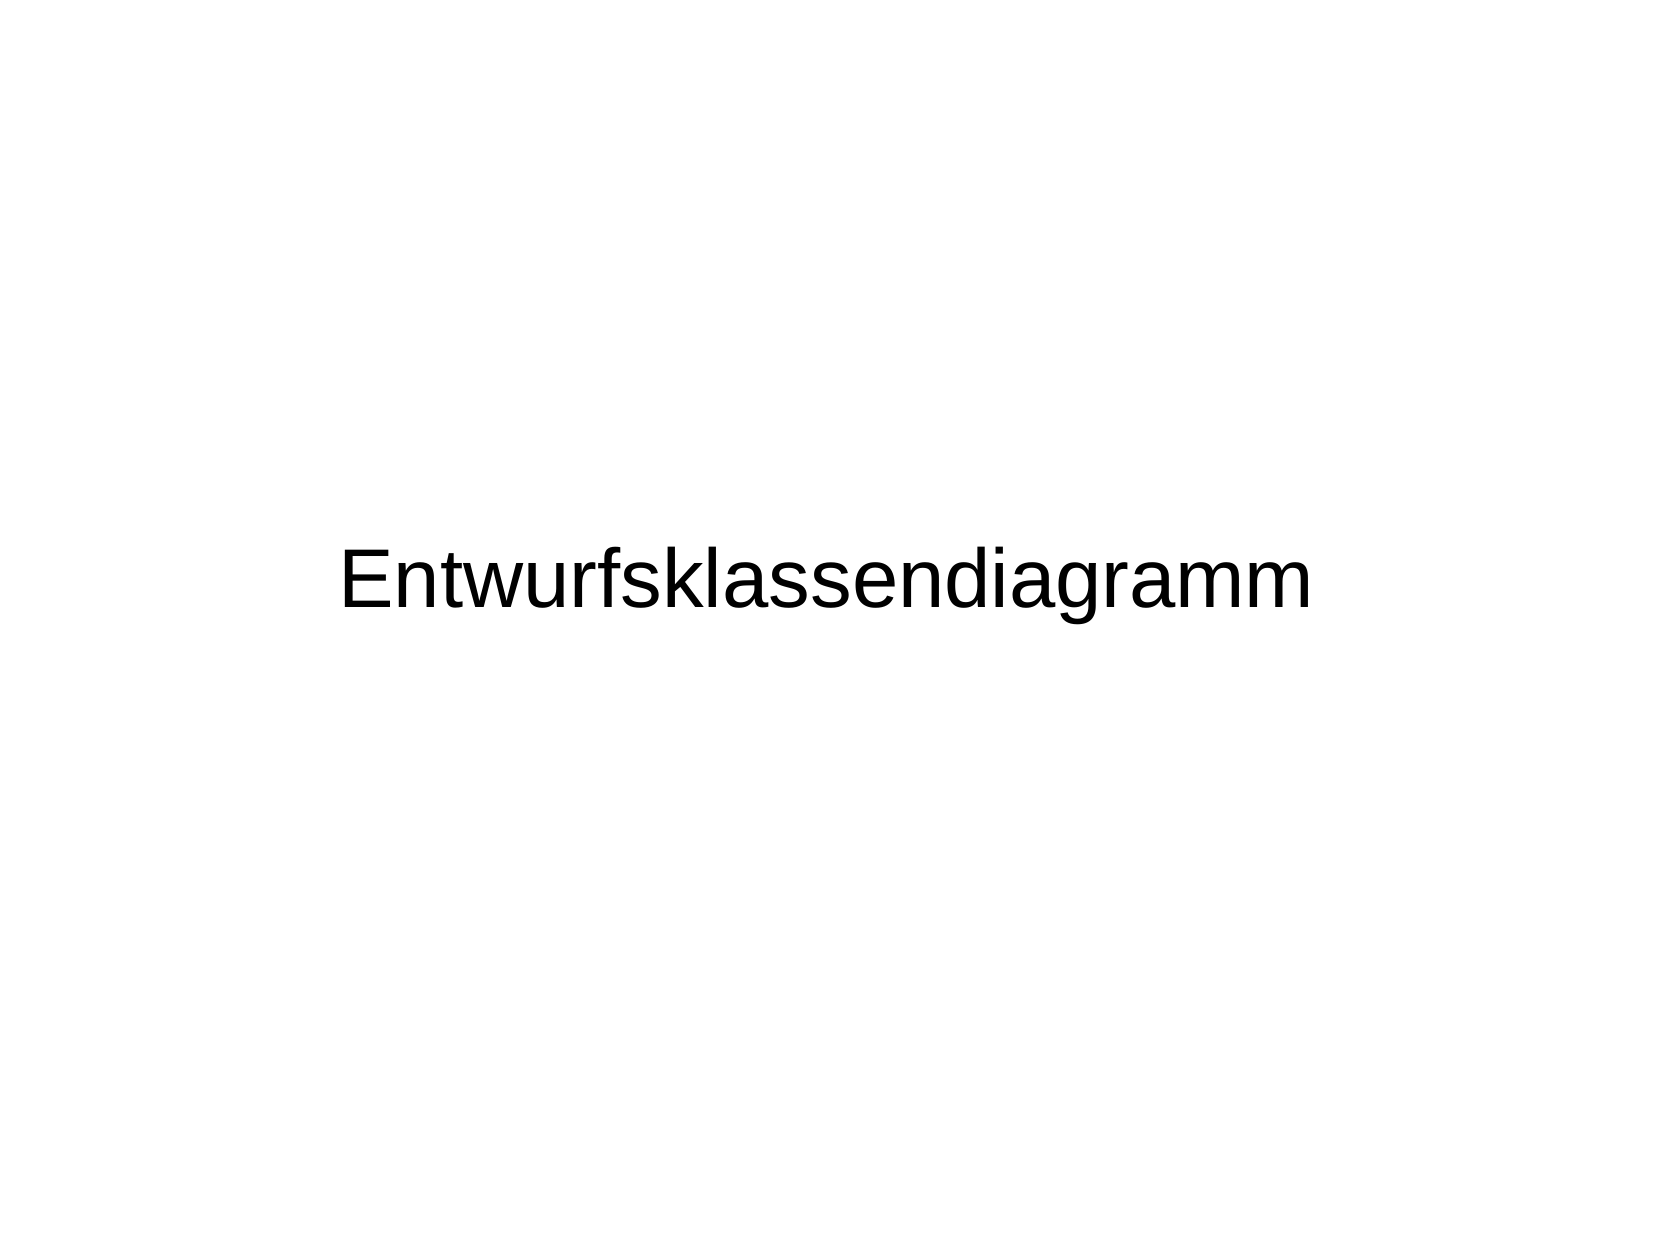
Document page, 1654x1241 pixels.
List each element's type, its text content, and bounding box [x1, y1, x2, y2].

subtitle Entwurfsklassendiagramm [82, 56, 1571, 1102]
